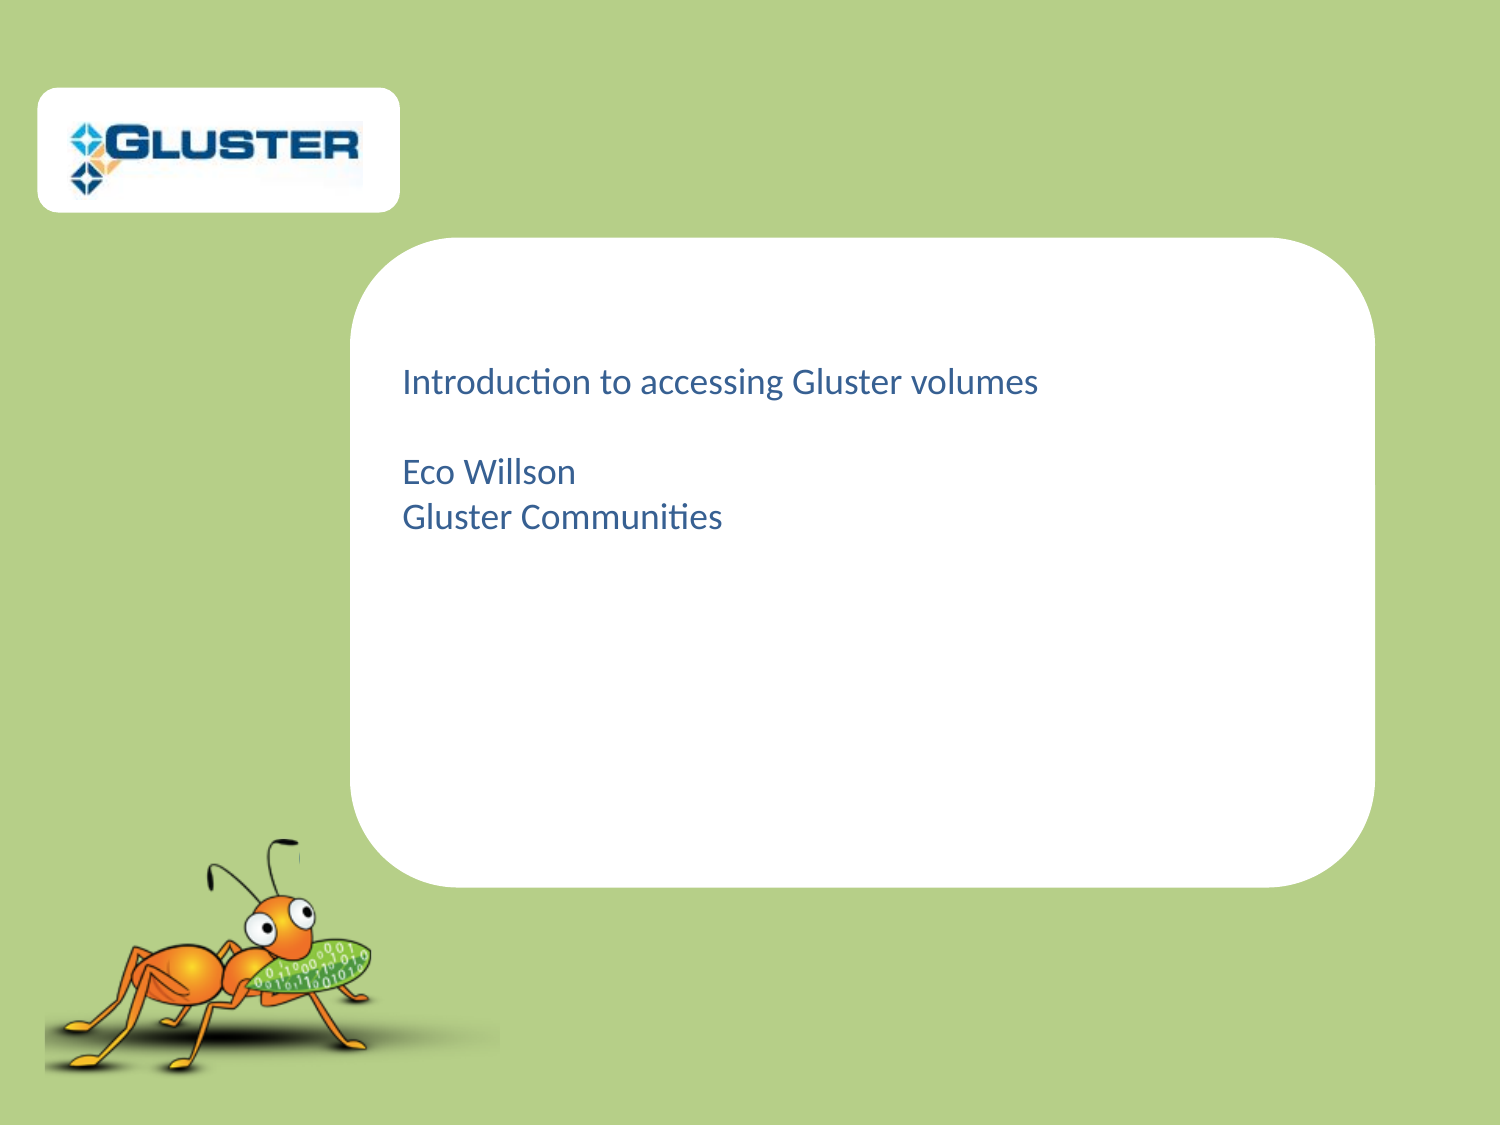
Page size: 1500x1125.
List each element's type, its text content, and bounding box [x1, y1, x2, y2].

picture [67, 121, 363, 200]
picture [37, 826, 500, 1088]
text_box Introduction to accessing Gluster volumes Eco Willson Gluster Communities [387, 349, 1400, 545]
text_box [0, 0, 1500, 1125]
